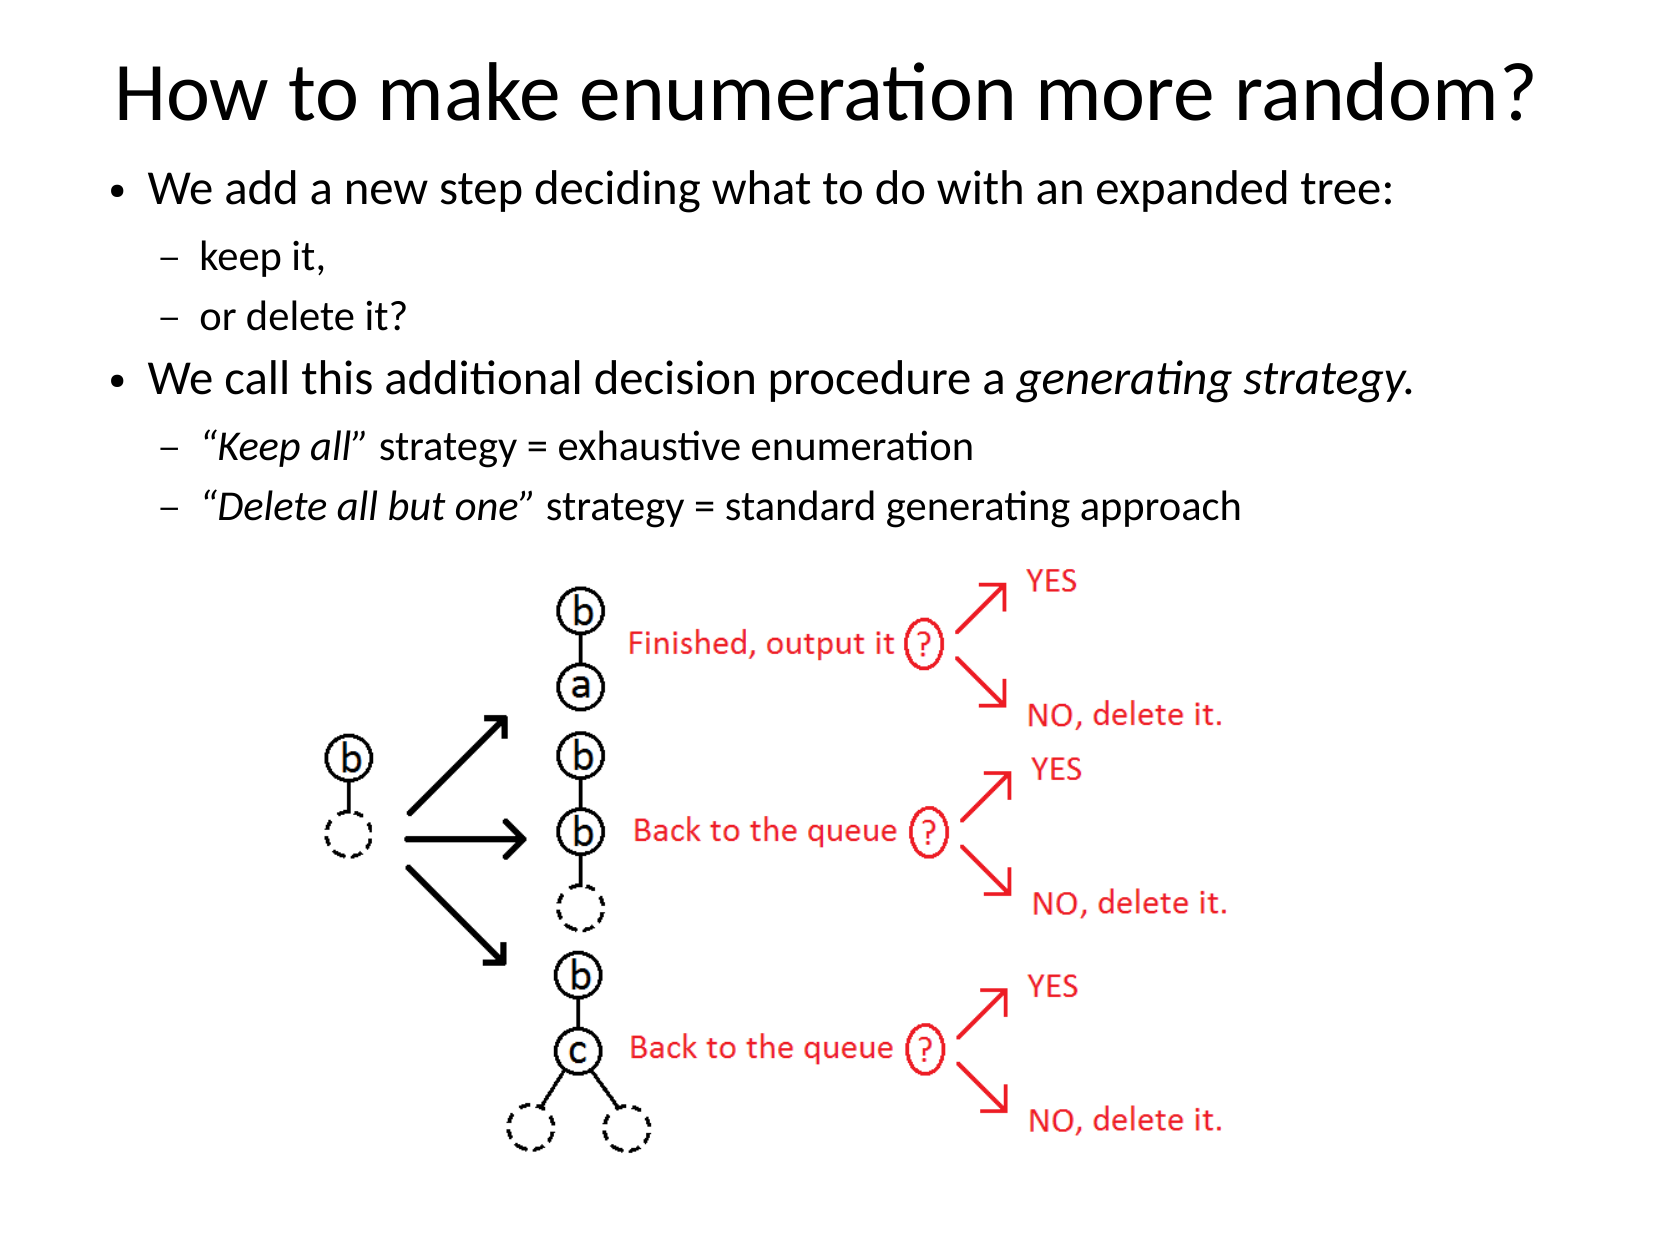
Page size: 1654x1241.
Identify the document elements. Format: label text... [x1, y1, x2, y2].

picture [296, 558, 1242, 1168]
list We add a new step deciding what to do with an expanded tree: keep it, or delete it? We call this additional decision procedure a generating strategy. “Keep all” strategy = exhaustive enumeration “Delete all but one” strategy = standard generating approach [95, 167, 1552, 538]
title How to make enumeration more random? [82, 48, 1571, 151]
